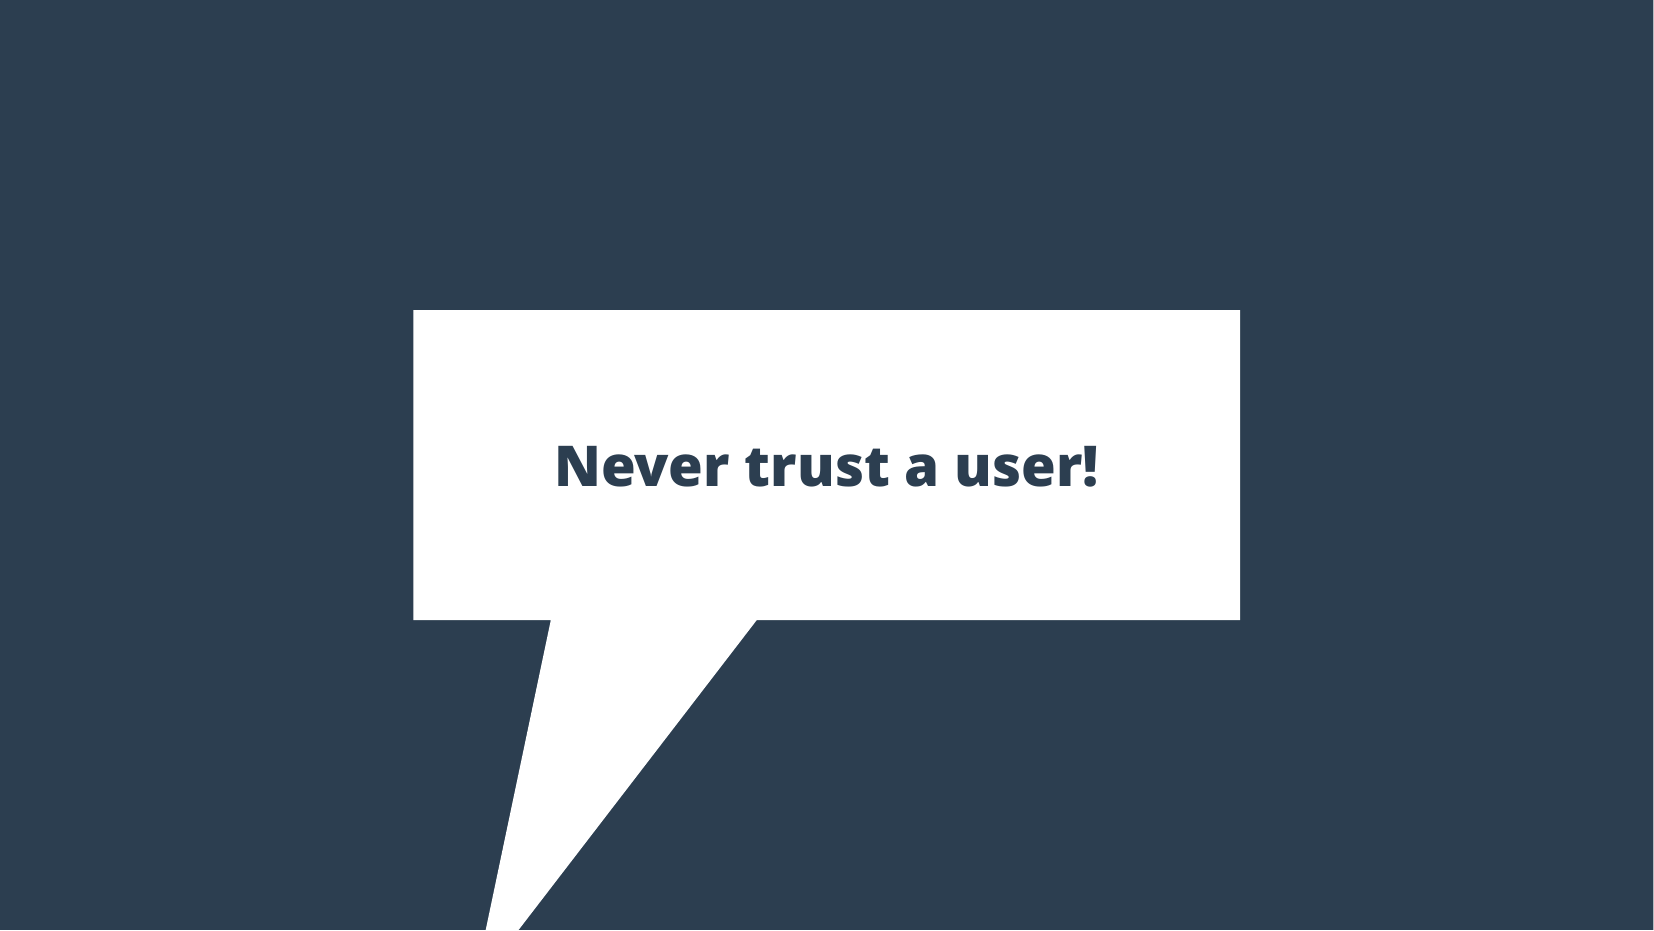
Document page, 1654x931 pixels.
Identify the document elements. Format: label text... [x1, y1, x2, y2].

title Never trust a user! [442, 332, 1211, 598]
